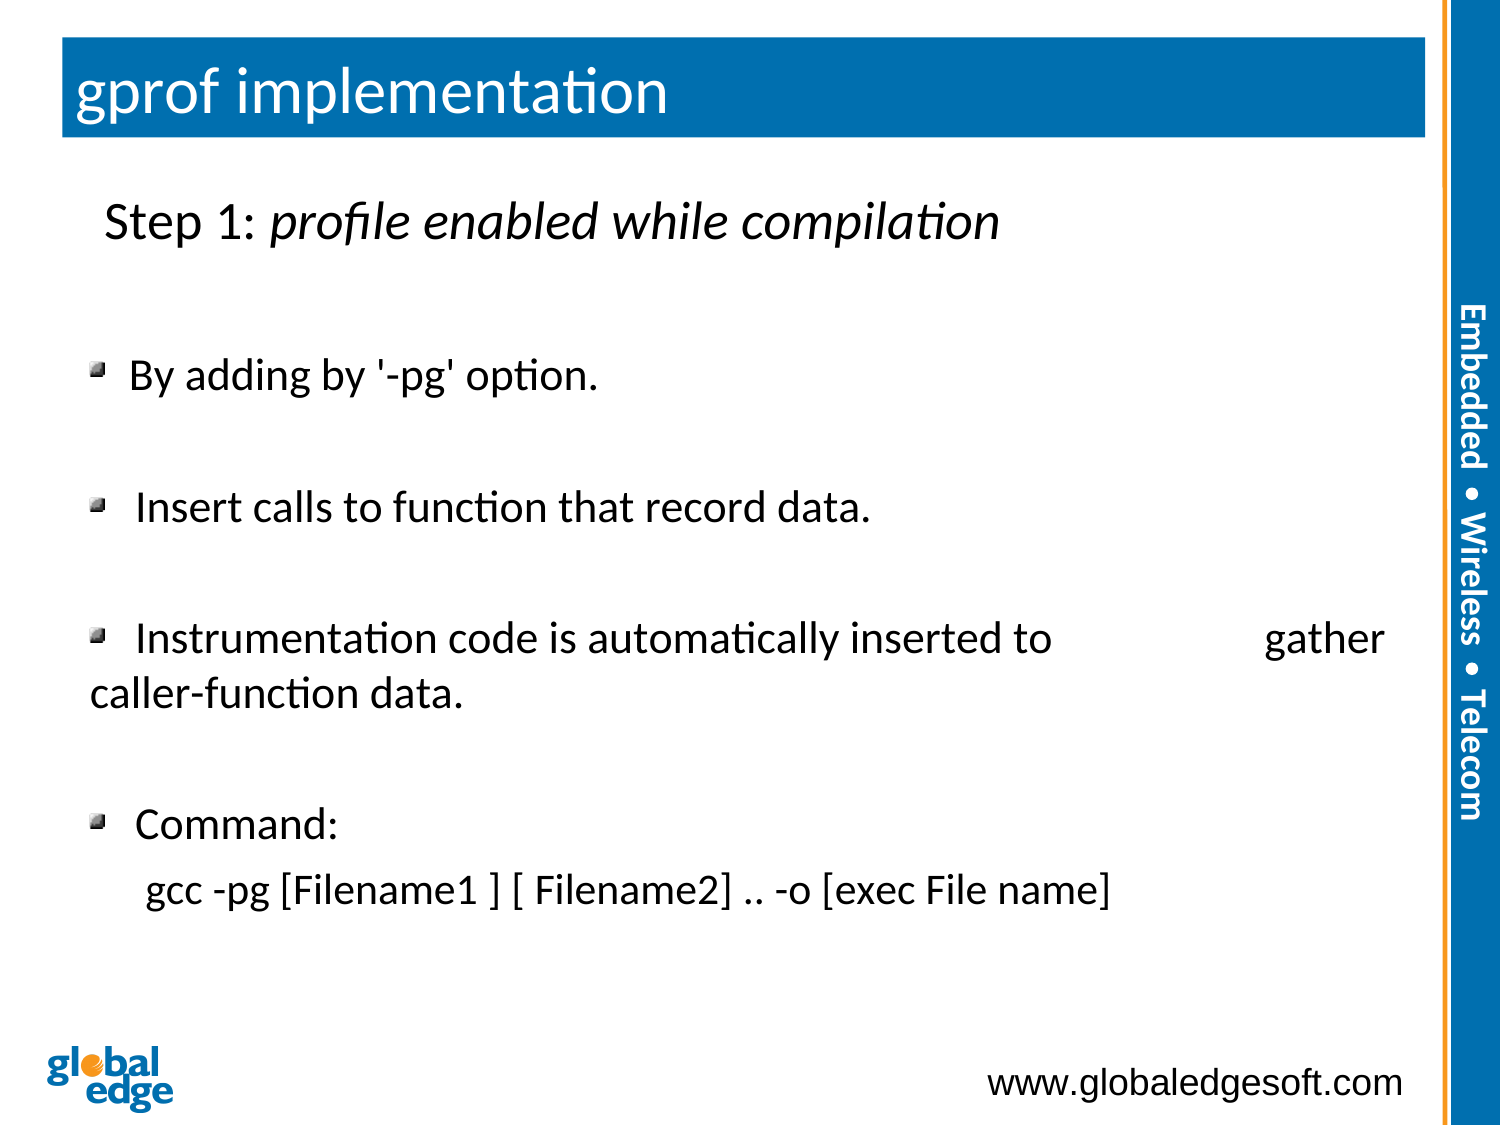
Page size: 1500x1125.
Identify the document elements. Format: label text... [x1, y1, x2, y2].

picture [34, 1034, 185, 1125]
title gprof implementation [75, 0, 1426, 112]
list Step 1: profile enabled while compilation By adding by '-pg' option. Insert calls to function that record data. Instrumentation code is automatically inserted to gather caller-function data. Command: gcc -pg [Filename1 ] [ Filename2] .. -o [exec File name] [75, 112, 1426, 1014]
